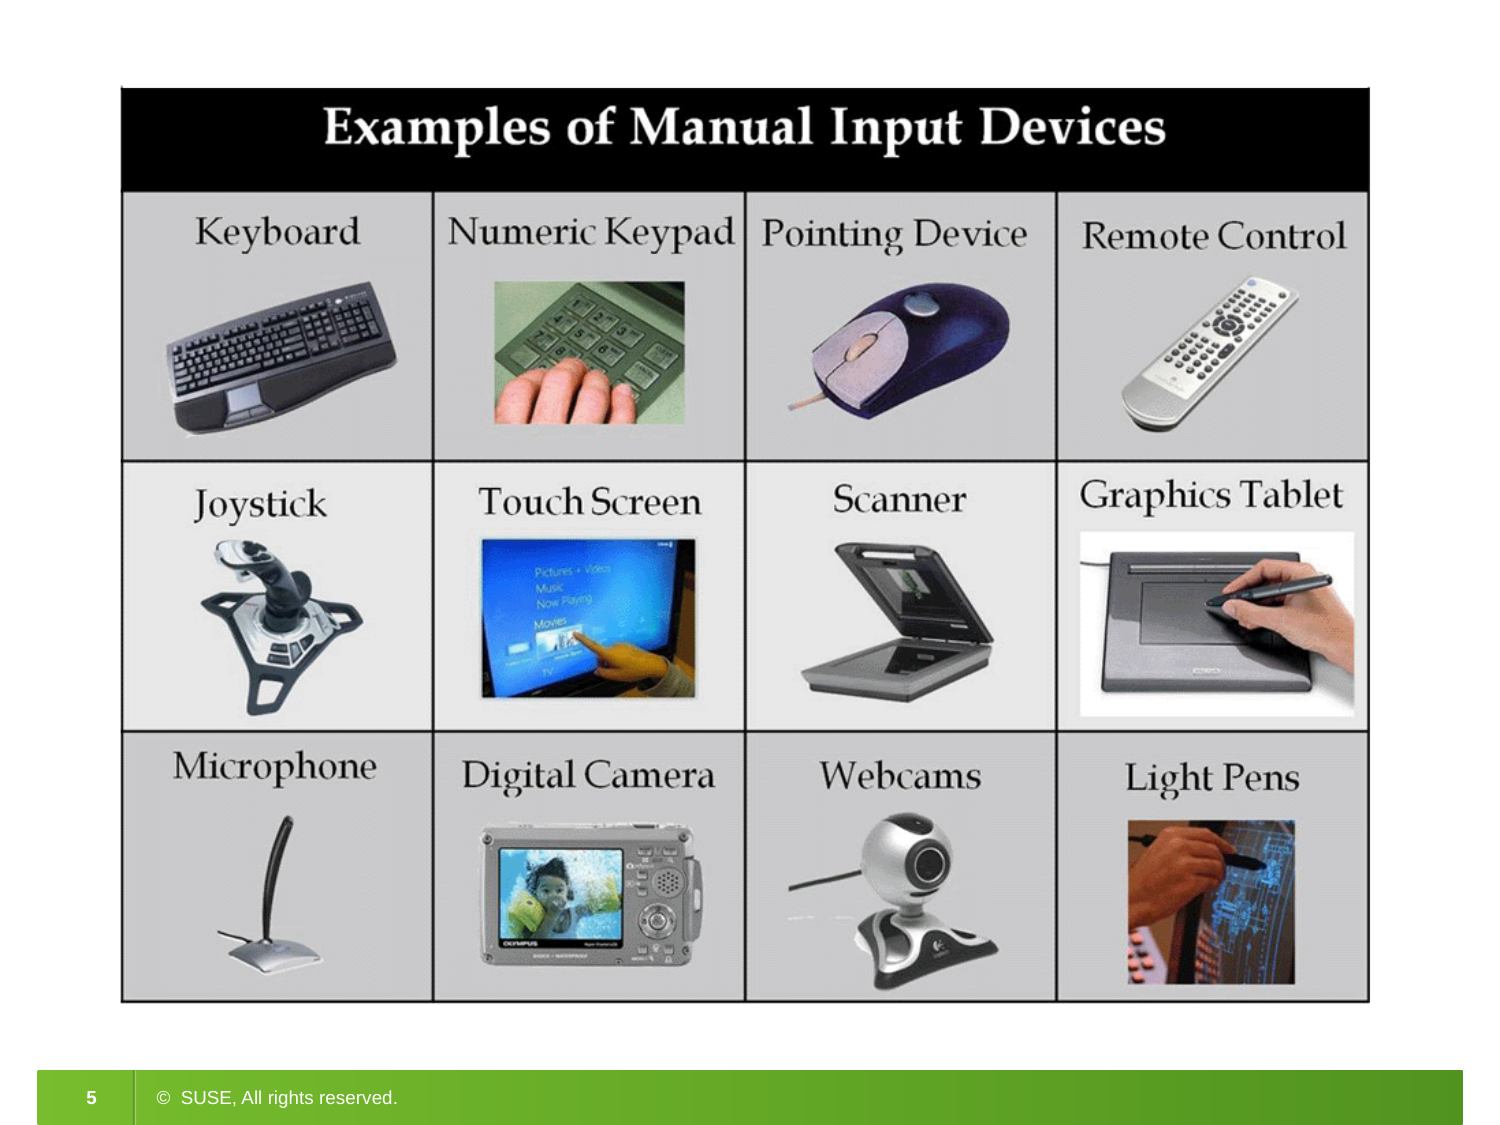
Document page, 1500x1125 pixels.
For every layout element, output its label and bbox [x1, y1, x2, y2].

picture [111, 73, 1384, 1016]
